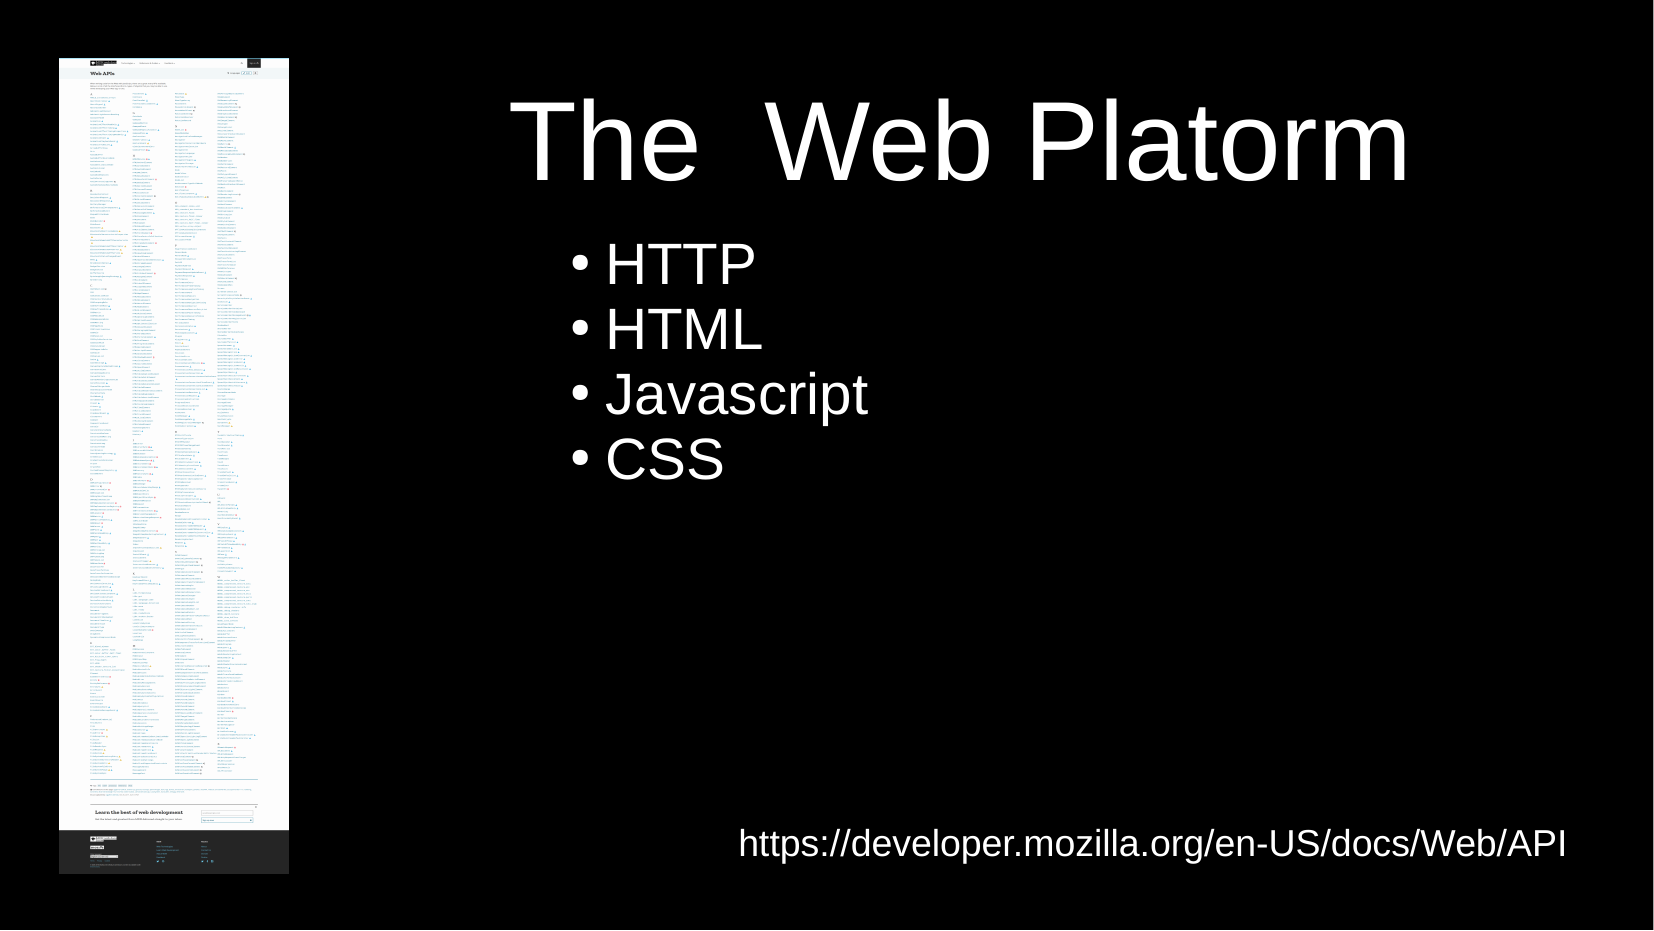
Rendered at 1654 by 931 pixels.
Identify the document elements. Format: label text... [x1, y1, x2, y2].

text_box HTTP HTML Javascript CSS [555, 224, 1430, 500]
text_box https://developer.mozilla.org/en-US/docs/Web/API [289, 814, 1583, 872]
picture [59, 58, 289, 875]
text_box The Web Platorm [493, 70, 1489, 254]
